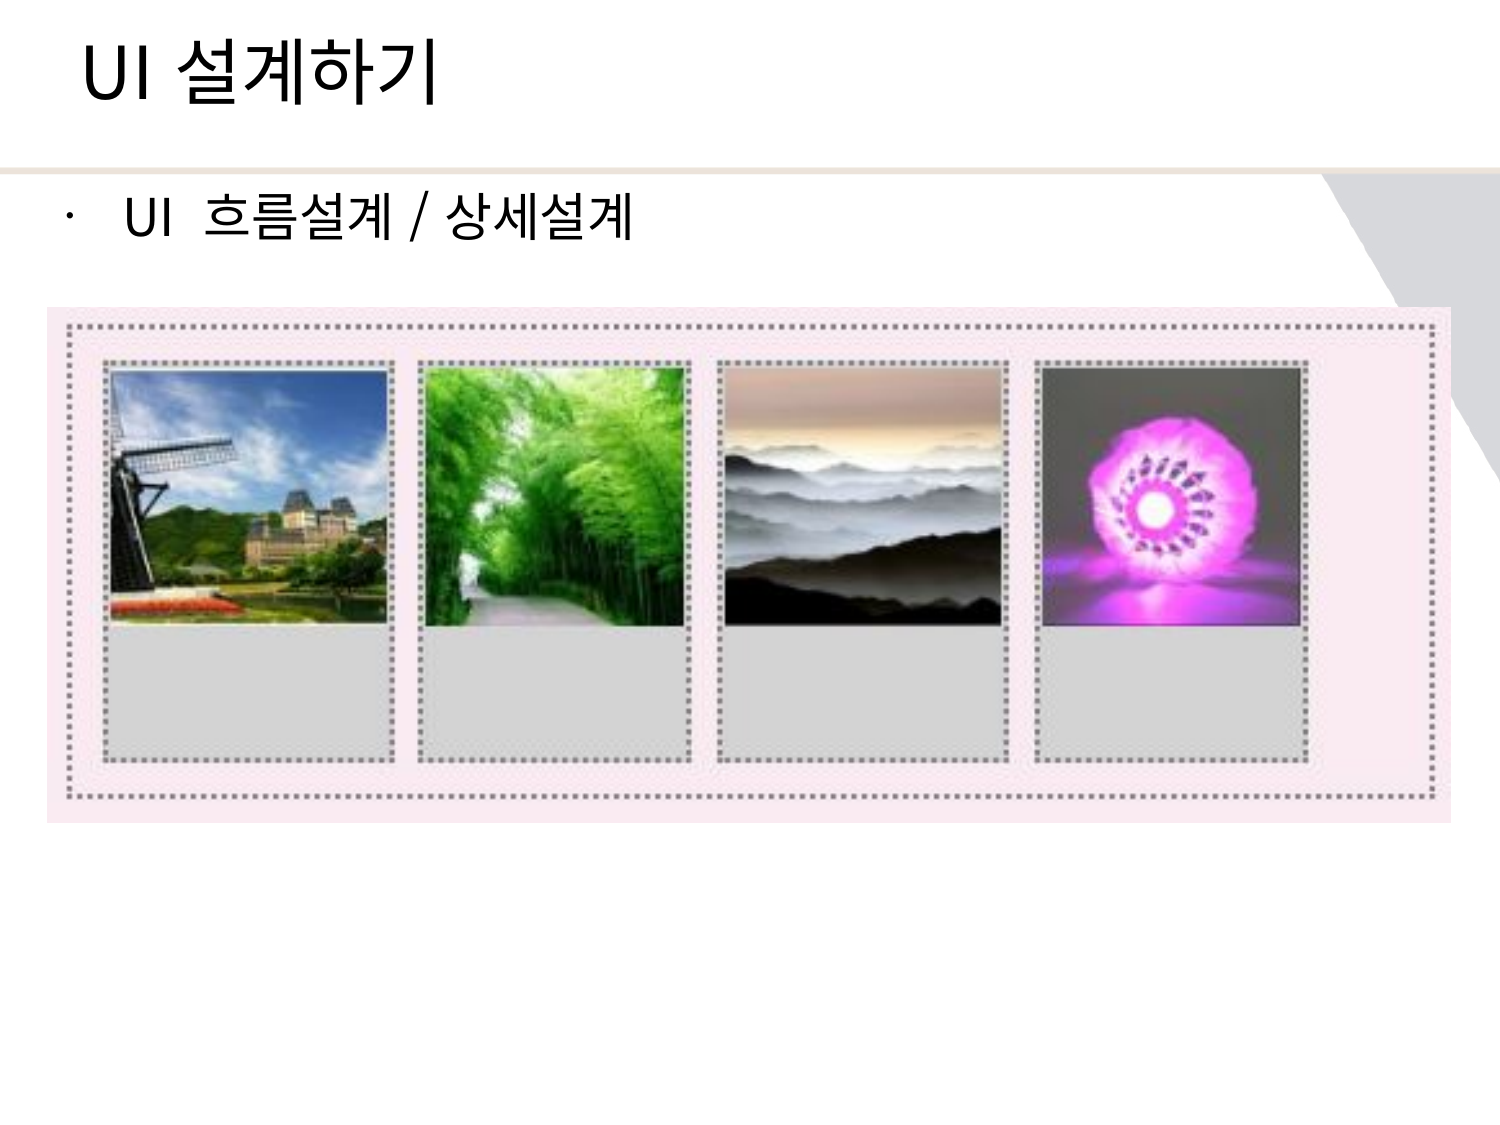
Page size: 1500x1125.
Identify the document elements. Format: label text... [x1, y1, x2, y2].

title UI 설계하기 [64, 19, 1322, 151]
list UI 흐름설계 / 상세설계 [50, 177, 1442, 1114]
picture [0, 0, 1500, 1125]
